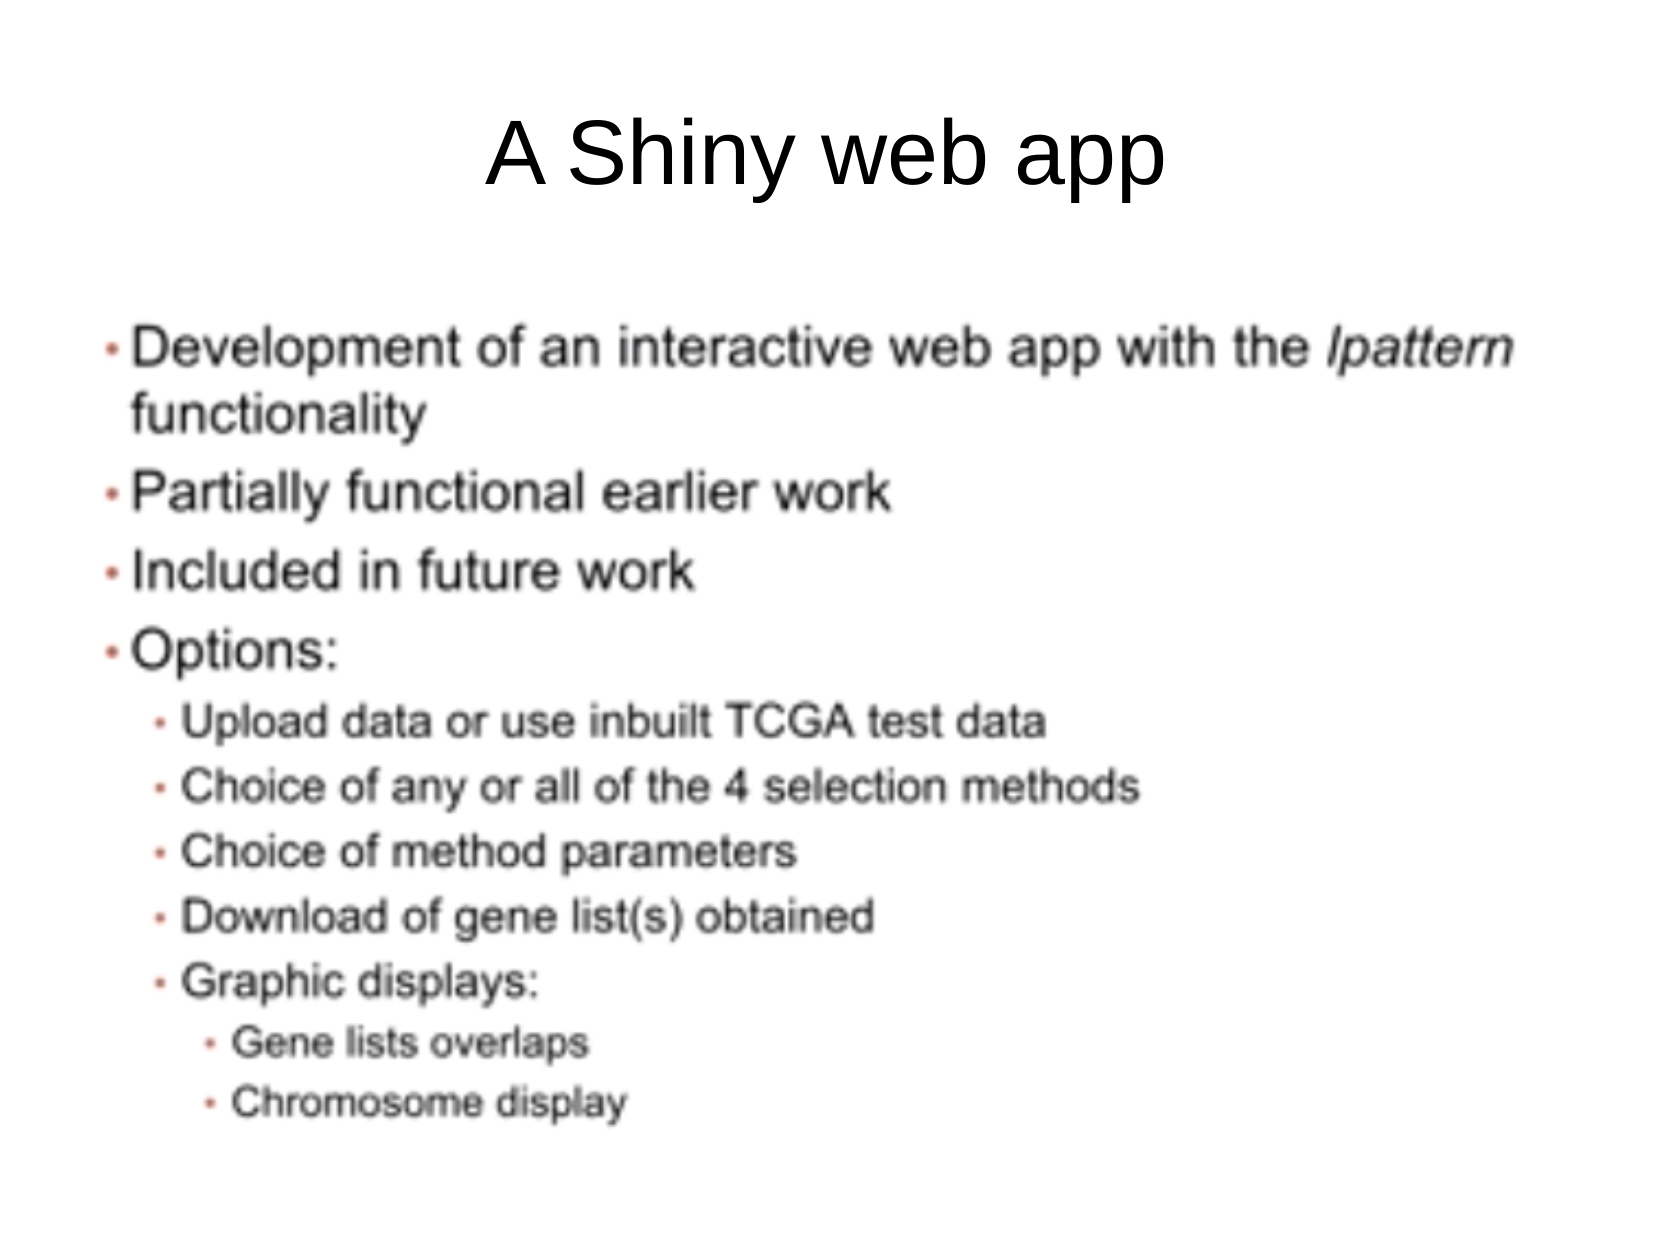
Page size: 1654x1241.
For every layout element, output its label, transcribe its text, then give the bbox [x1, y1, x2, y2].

picture [63, 307, 1588, 1158]
title A Shiny web app [82, 49, 1571, 257]
